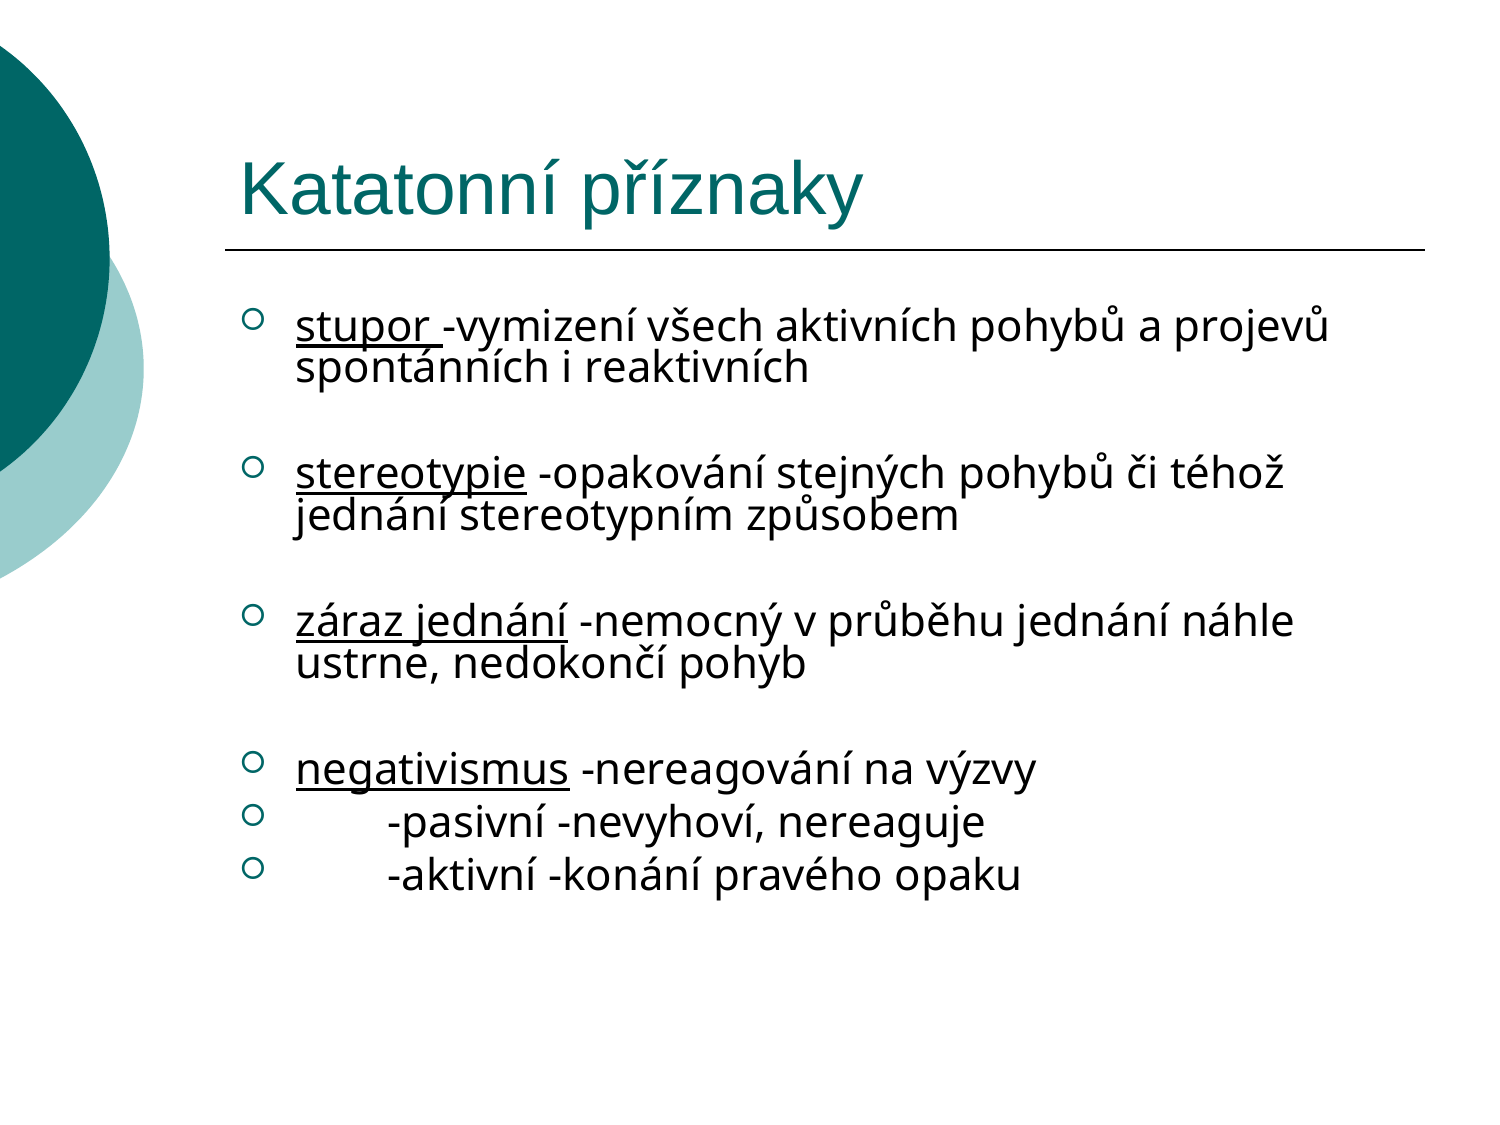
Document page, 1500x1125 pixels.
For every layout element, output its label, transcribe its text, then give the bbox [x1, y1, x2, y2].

list stupor -vymizení všech aktivních pohybů a projevů spontánních i reaktivních stereotypie -opakování stejných pohybů či téhož jednání stereotypním způsobem záraz jednání -nemocný v průběhu jednání náhle ustrne, nedokončí pohyb negativismus -nereagování na výzvy -pasivní -nevyhoví, nereaguje -aktivní -konání pravého opaku [224, 299, 1425, 975]
title Katatonní příznaky [224, 49, 1425, 237]
